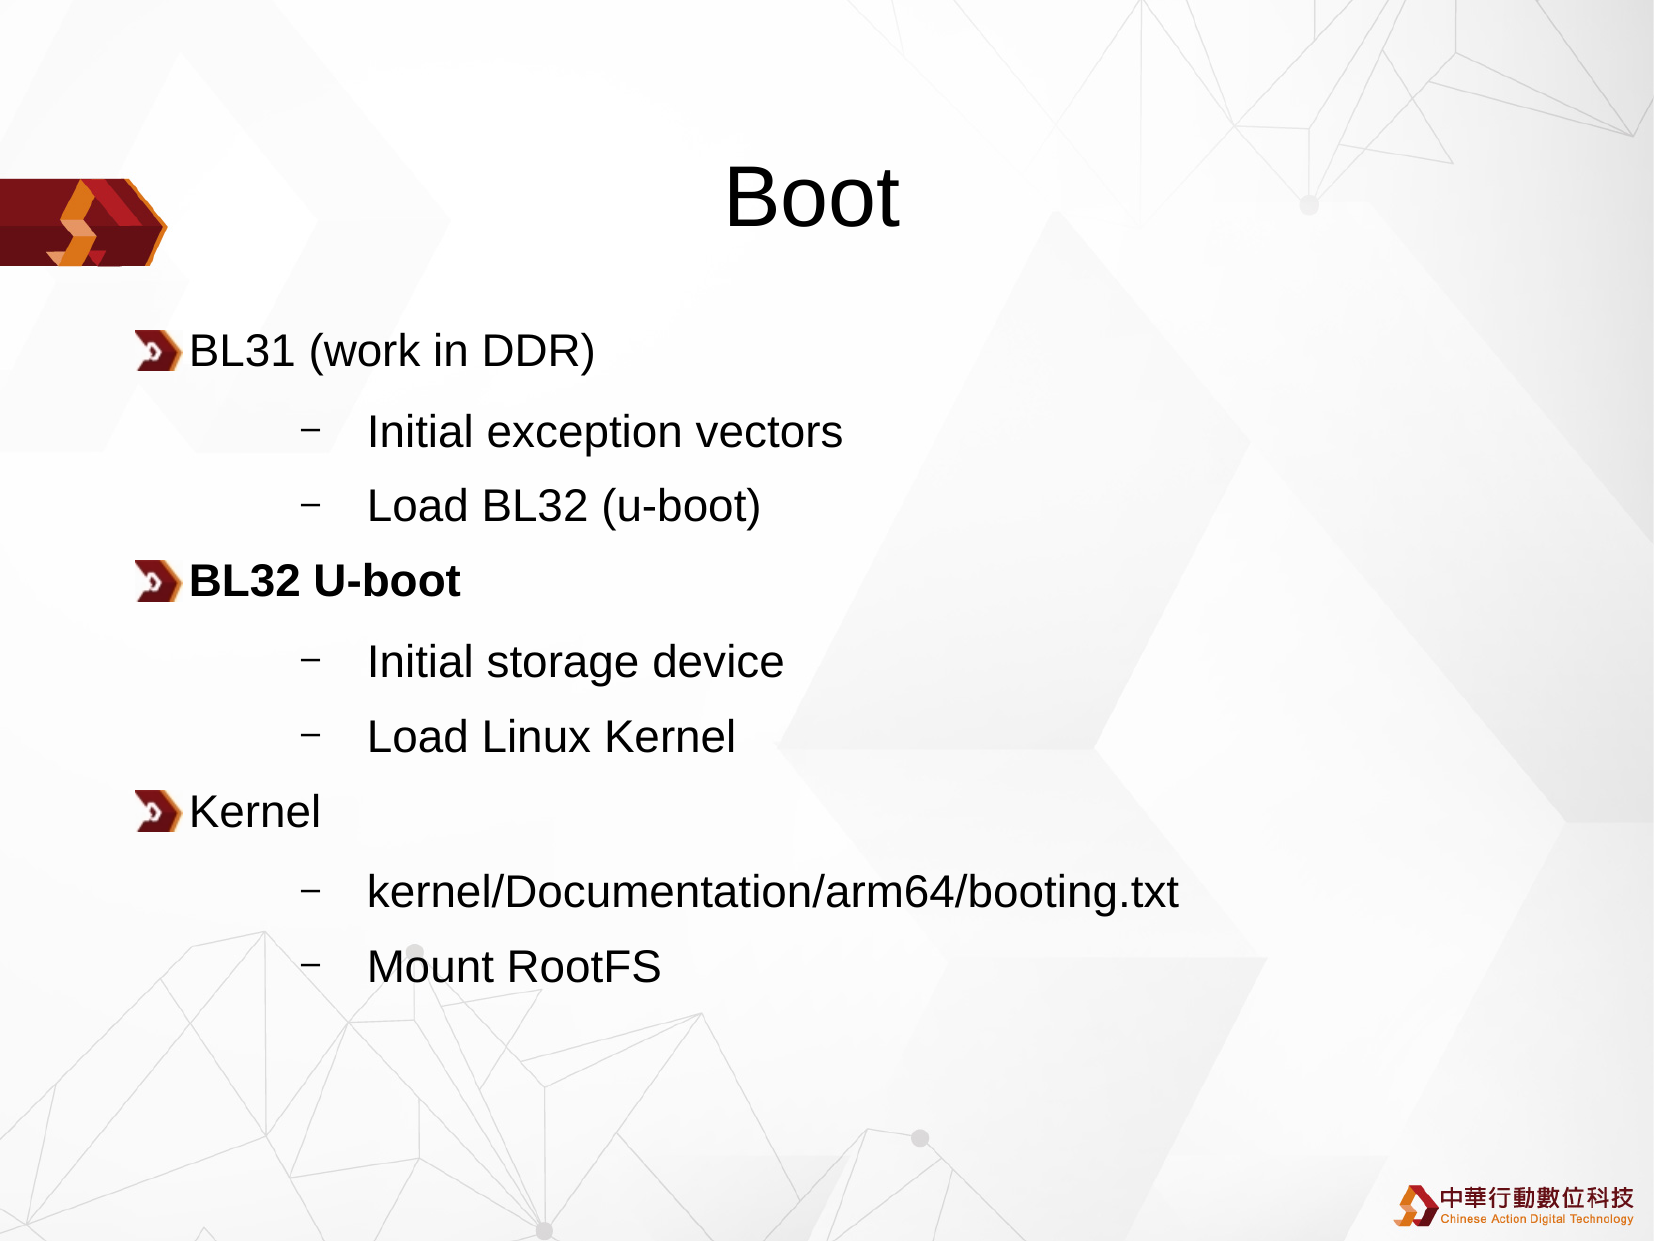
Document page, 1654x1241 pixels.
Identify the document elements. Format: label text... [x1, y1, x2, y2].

list BL31 (work in DDR) Initial exception vectors Load BL32 (u-boot) BL32 U-boot Initial storage device Load Linux Kernel Kernel kernel/Documentation/arm64/booting.txt Mount RootFS [118, 324, 1571, 1045]
picture [0, 0, 1654, 1241]
title Boot [118, 112, 1506, 281]
